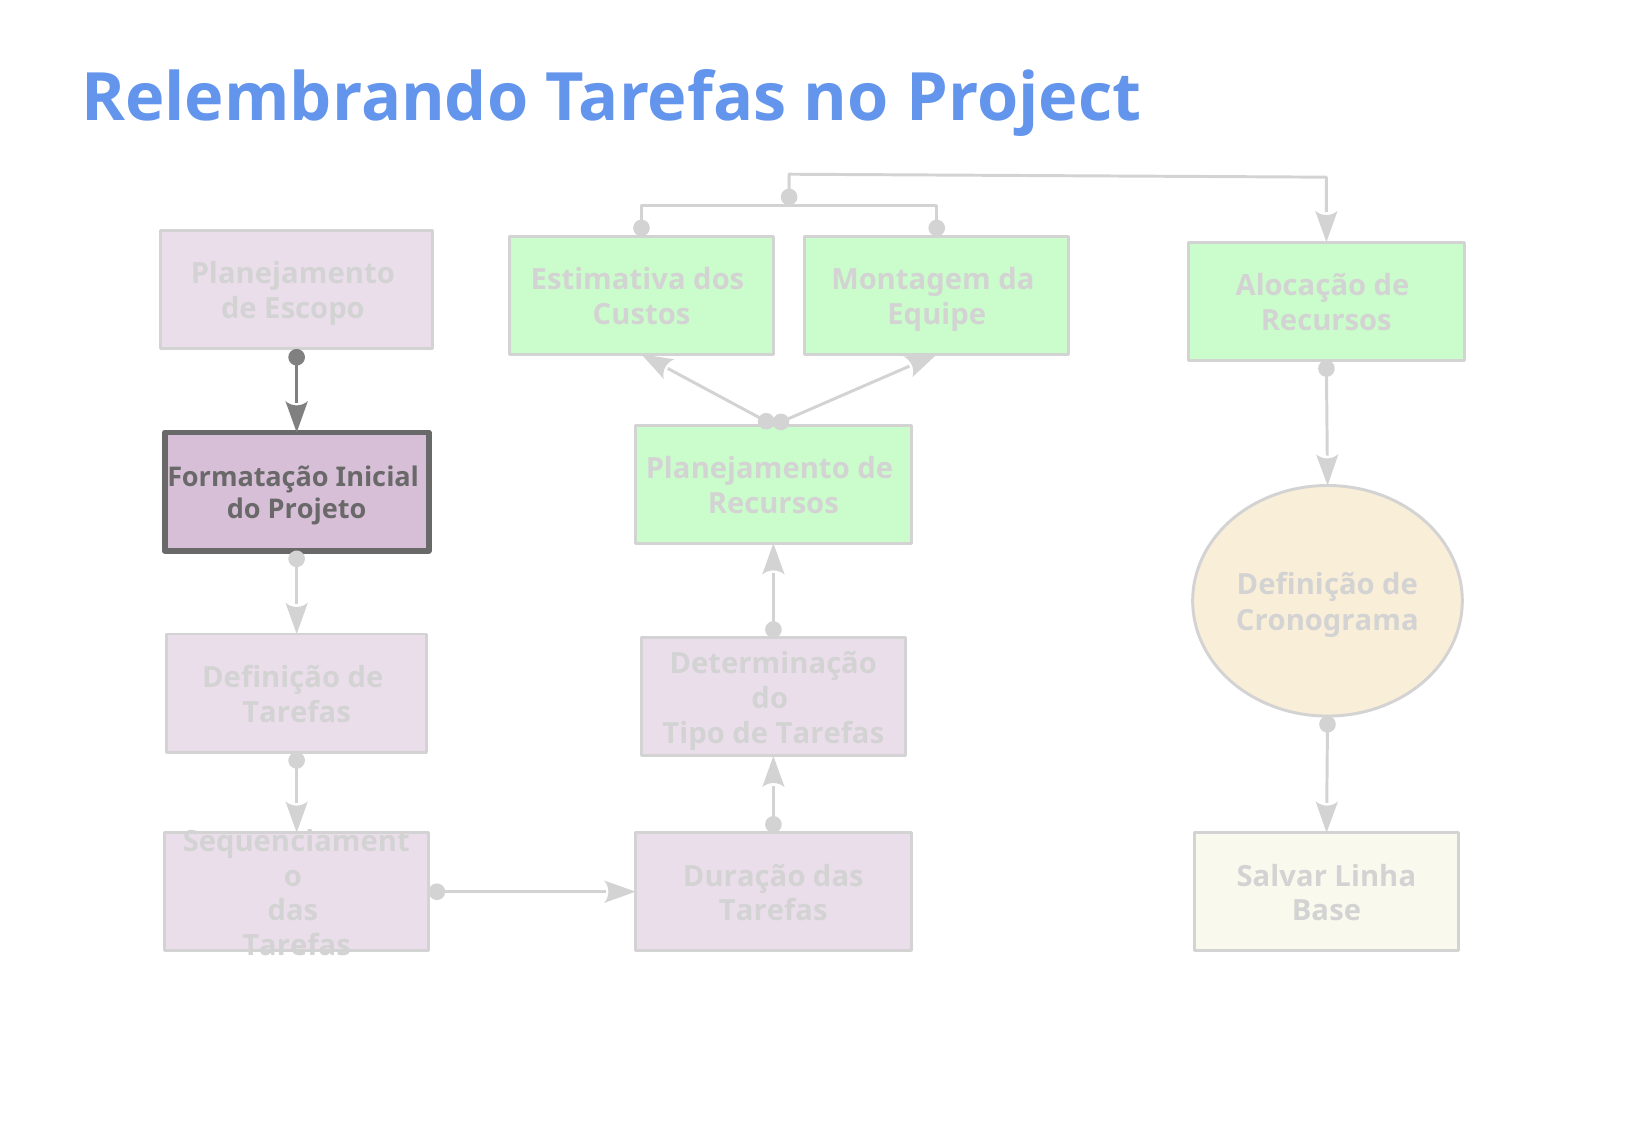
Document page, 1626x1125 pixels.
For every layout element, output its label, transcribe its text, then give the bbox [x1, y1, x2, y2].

text_box Estimativa dos Custos [509, 236, 774, 355]
text_box Definição de Cronograma [1192, 485, 1463, 717]
text_box Duração das Tarefas [635, 832, 912, 951]
text_box Planejamento de Recursos [635, 425, 912, 544]
text_box Salvar Linha Base [1194, 832, 1459, 951]
title Relembrando Tarefas no Project [81, 13, 1544, 174]
text_box Determinação do Tipo de Tarefas [641, 637, 906, 756]
text_box Definição de Tarefas [166, 634, 427, 753]
text_box Formatação Inicial do Projeto [164, 432, 429, 551]
text_box Sequenciamento das Tarefas [164, 832, 429, 951]
text_box Planejamento de Escopo [160, 230, 433, 349]
text_box Montagem da Equipe [804, 236, 1069, 355]
text_box Alocação de Recursos [1188, 242, 1465, 361]
